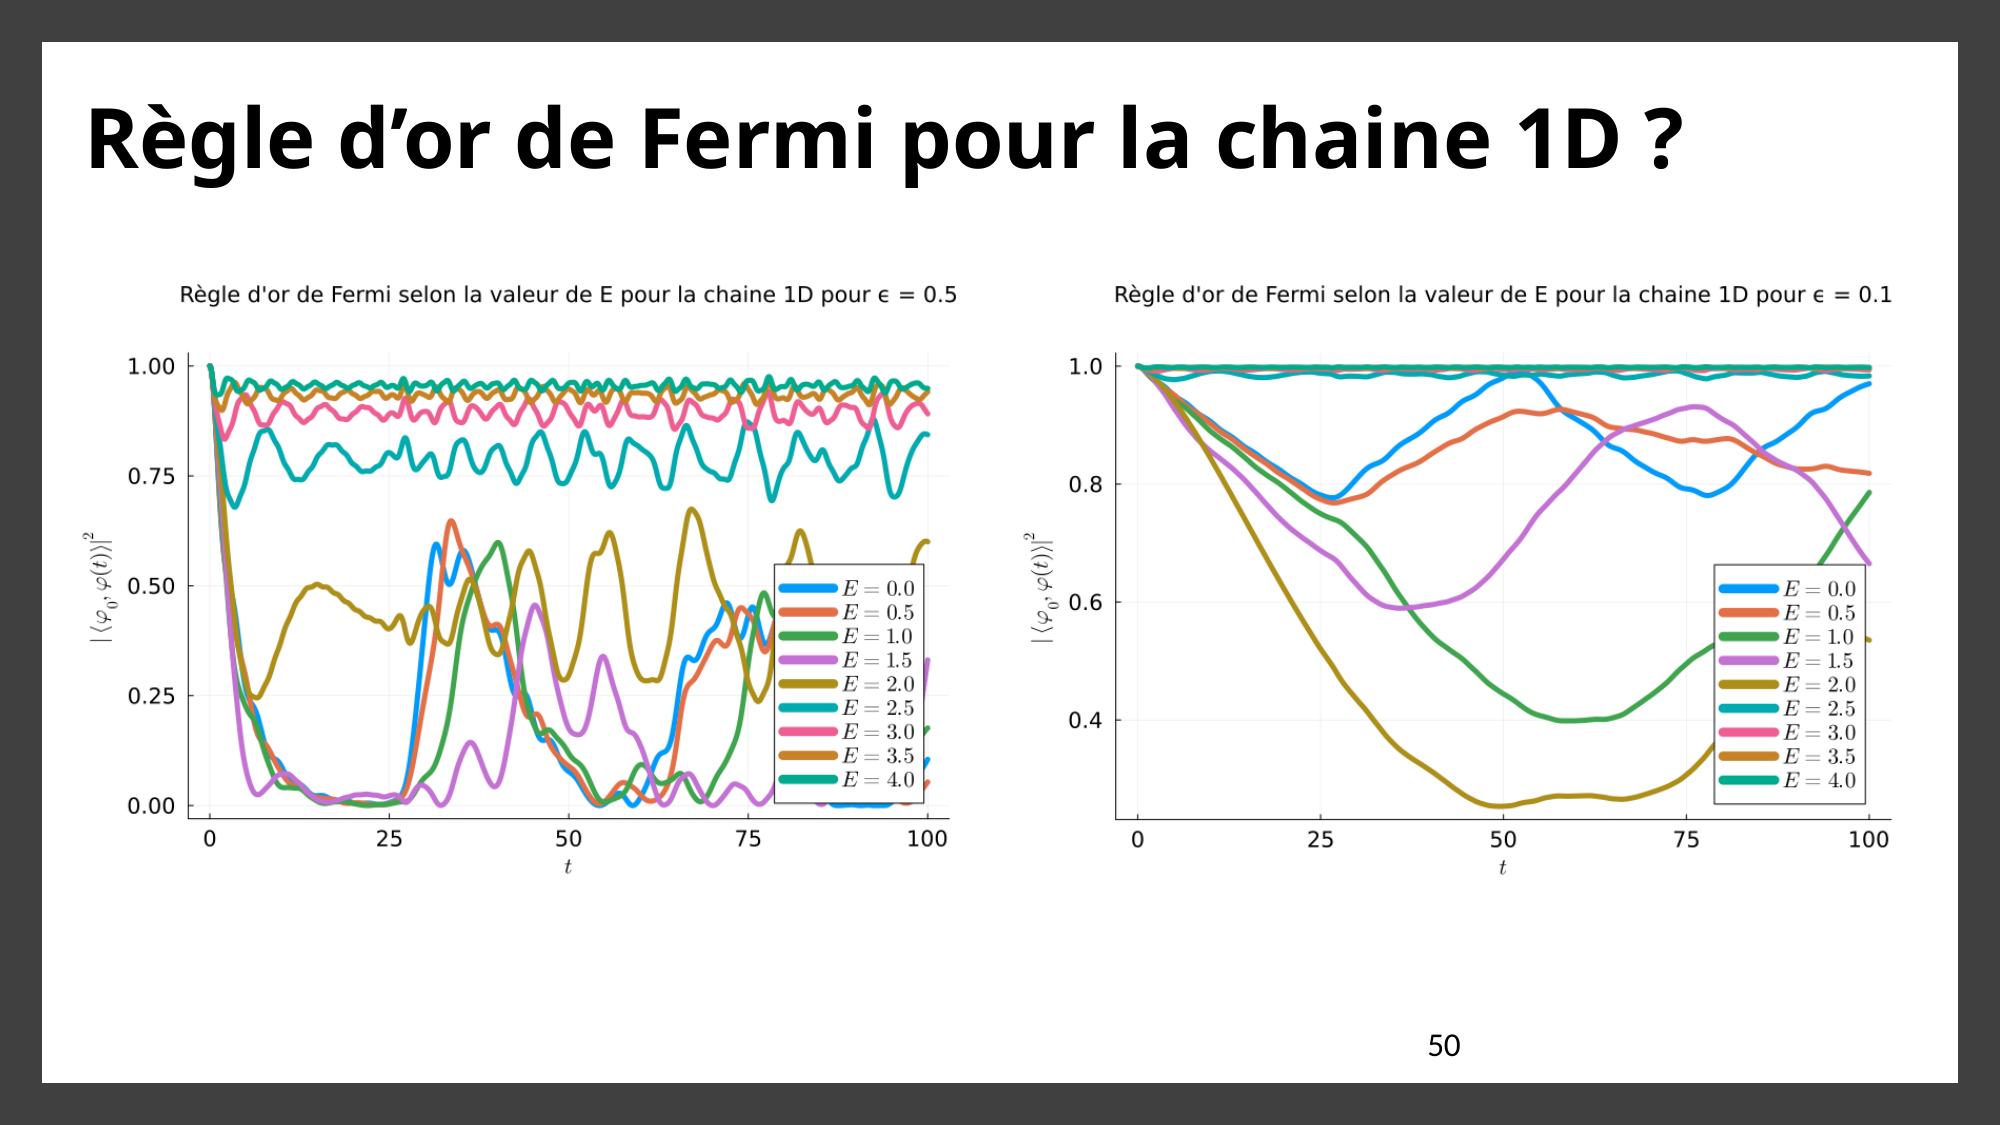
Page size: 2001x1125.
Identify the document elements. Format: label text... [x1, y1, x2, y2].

picture [52, 283, 1941, 916]
text_box [0, 0, 2000, 1125]
text_box Règle d’or de Fermi pour la chaine 1D ? [69, 33, 1930, 251]
